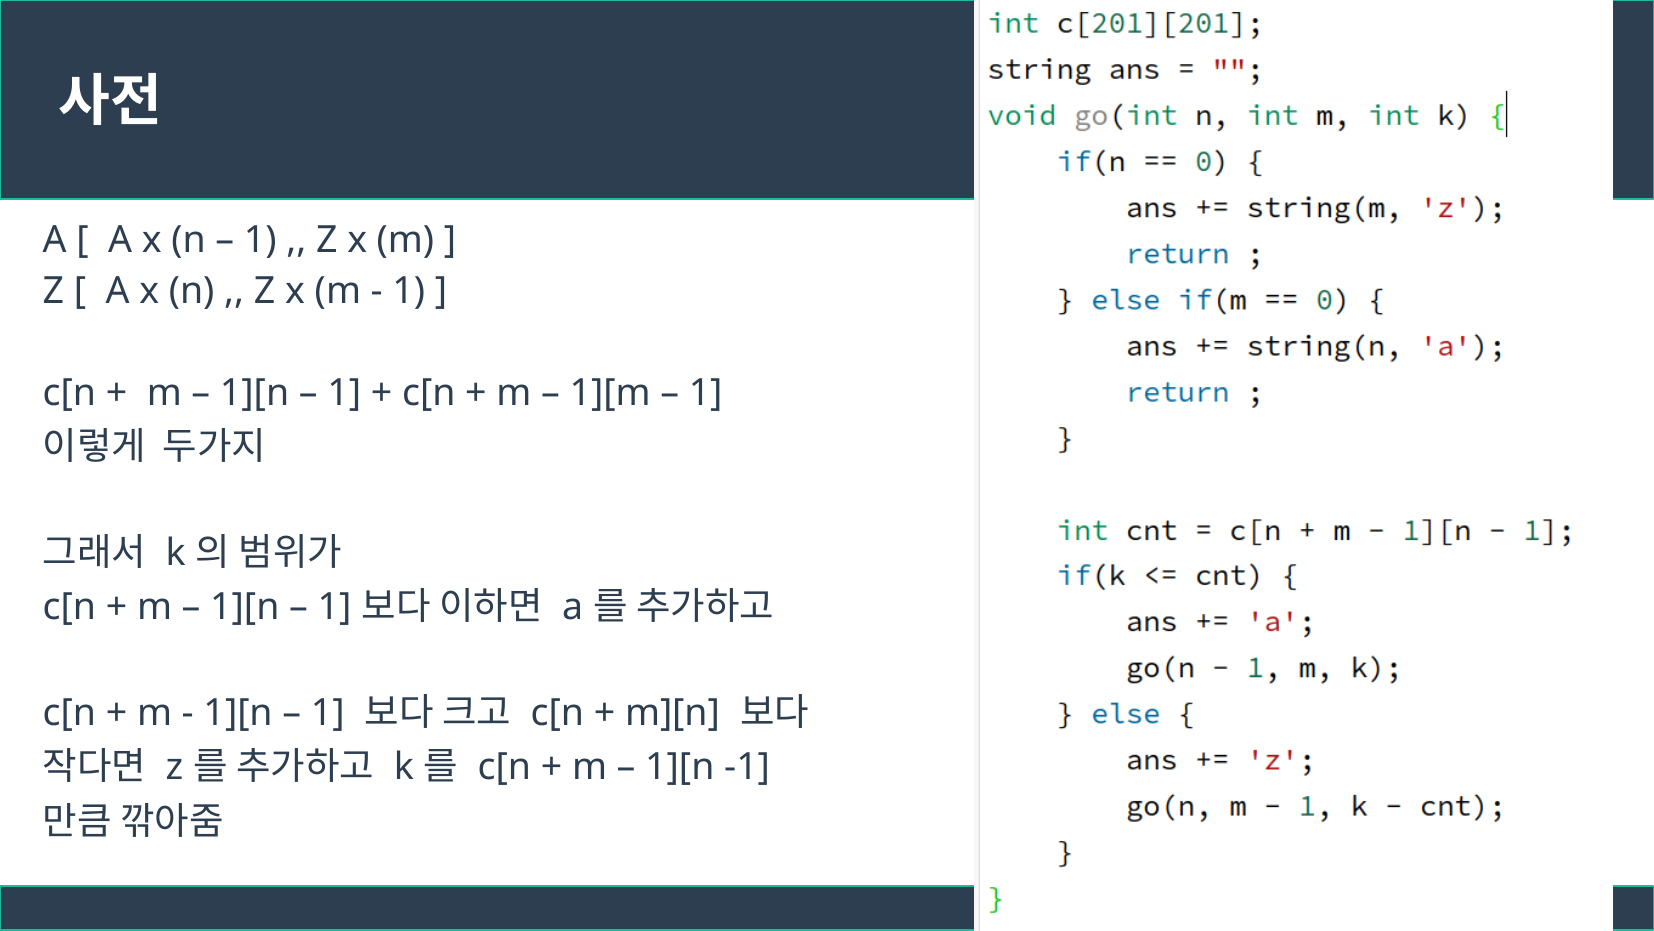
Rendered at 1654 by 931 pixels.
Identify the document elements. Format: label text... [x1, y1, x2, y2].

title 사전 [59, 37, 974, 155]
text_box A [ A x (n – 1) ,, Z x (m) ] Z [ A x (n) ,, Z x (m - 1) ] c[n + m – 1][n – 1] + c[n + m – 1][m – 1] 이렇게 두가지 그래서 k의 범위가 c[n + m – 1][n – 1]보다 이하면 a를 추가하고 c[n + m - 1][n – 1] 보다 크고 c[n + m][n] 보다 작다면 z를 추가하고 k를 c[n + m – 1][n -1] 만큼 깎아줌 [27, 204, 826, 901]
picture [974, 0, 1613, 931]
